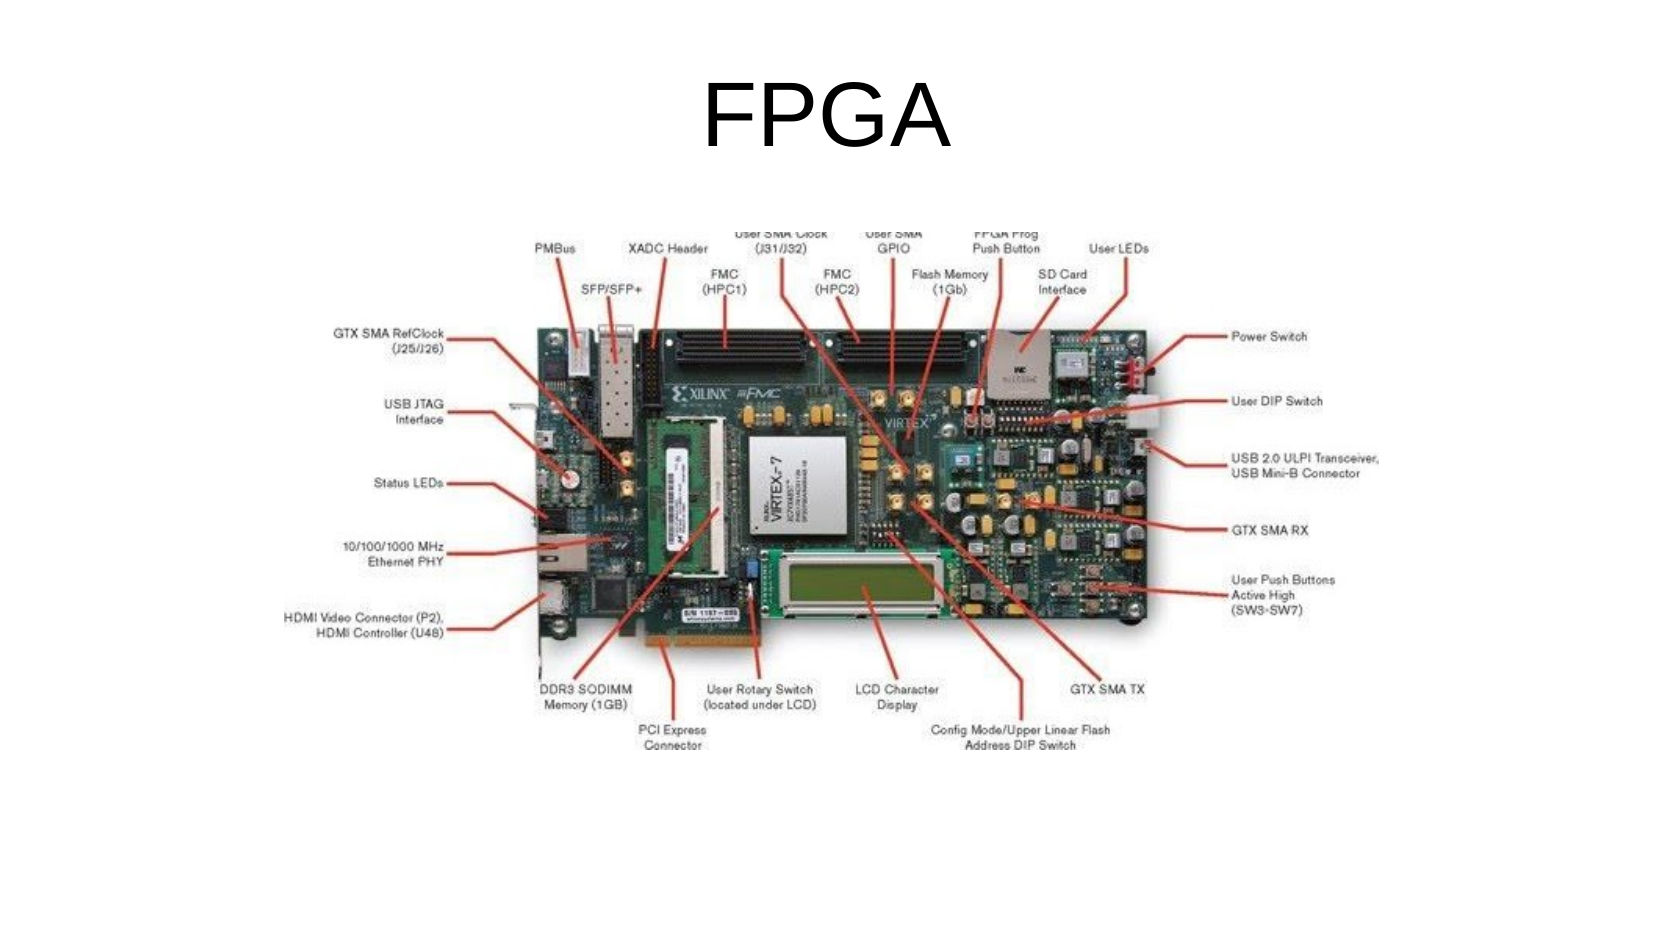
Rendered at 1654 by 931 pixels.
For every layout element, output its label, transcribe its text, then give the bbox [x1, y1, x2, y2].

picture [284, 232, 1379, 751]
title FPGA [82, 37, 1571, 193]
